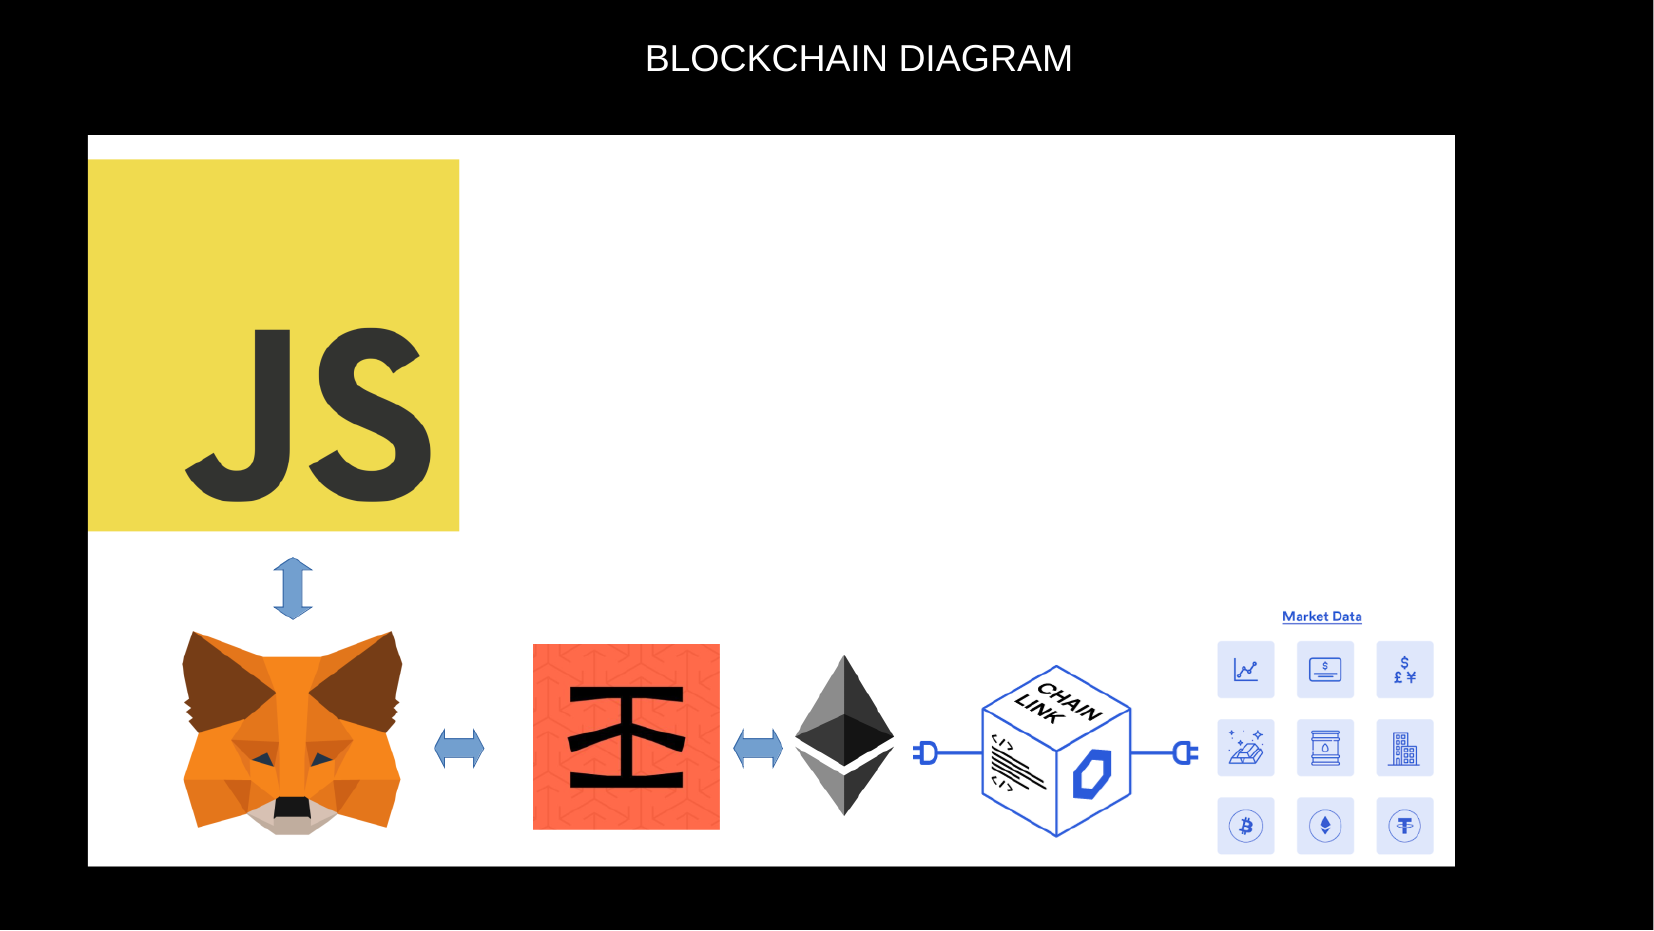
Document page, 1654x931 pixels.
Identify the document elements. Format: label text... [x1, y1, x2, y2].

picture [87, 135, 1456, 867]
text_box BLOCKCHAIN DIAGRAM [630, 30, 1426, 87]
